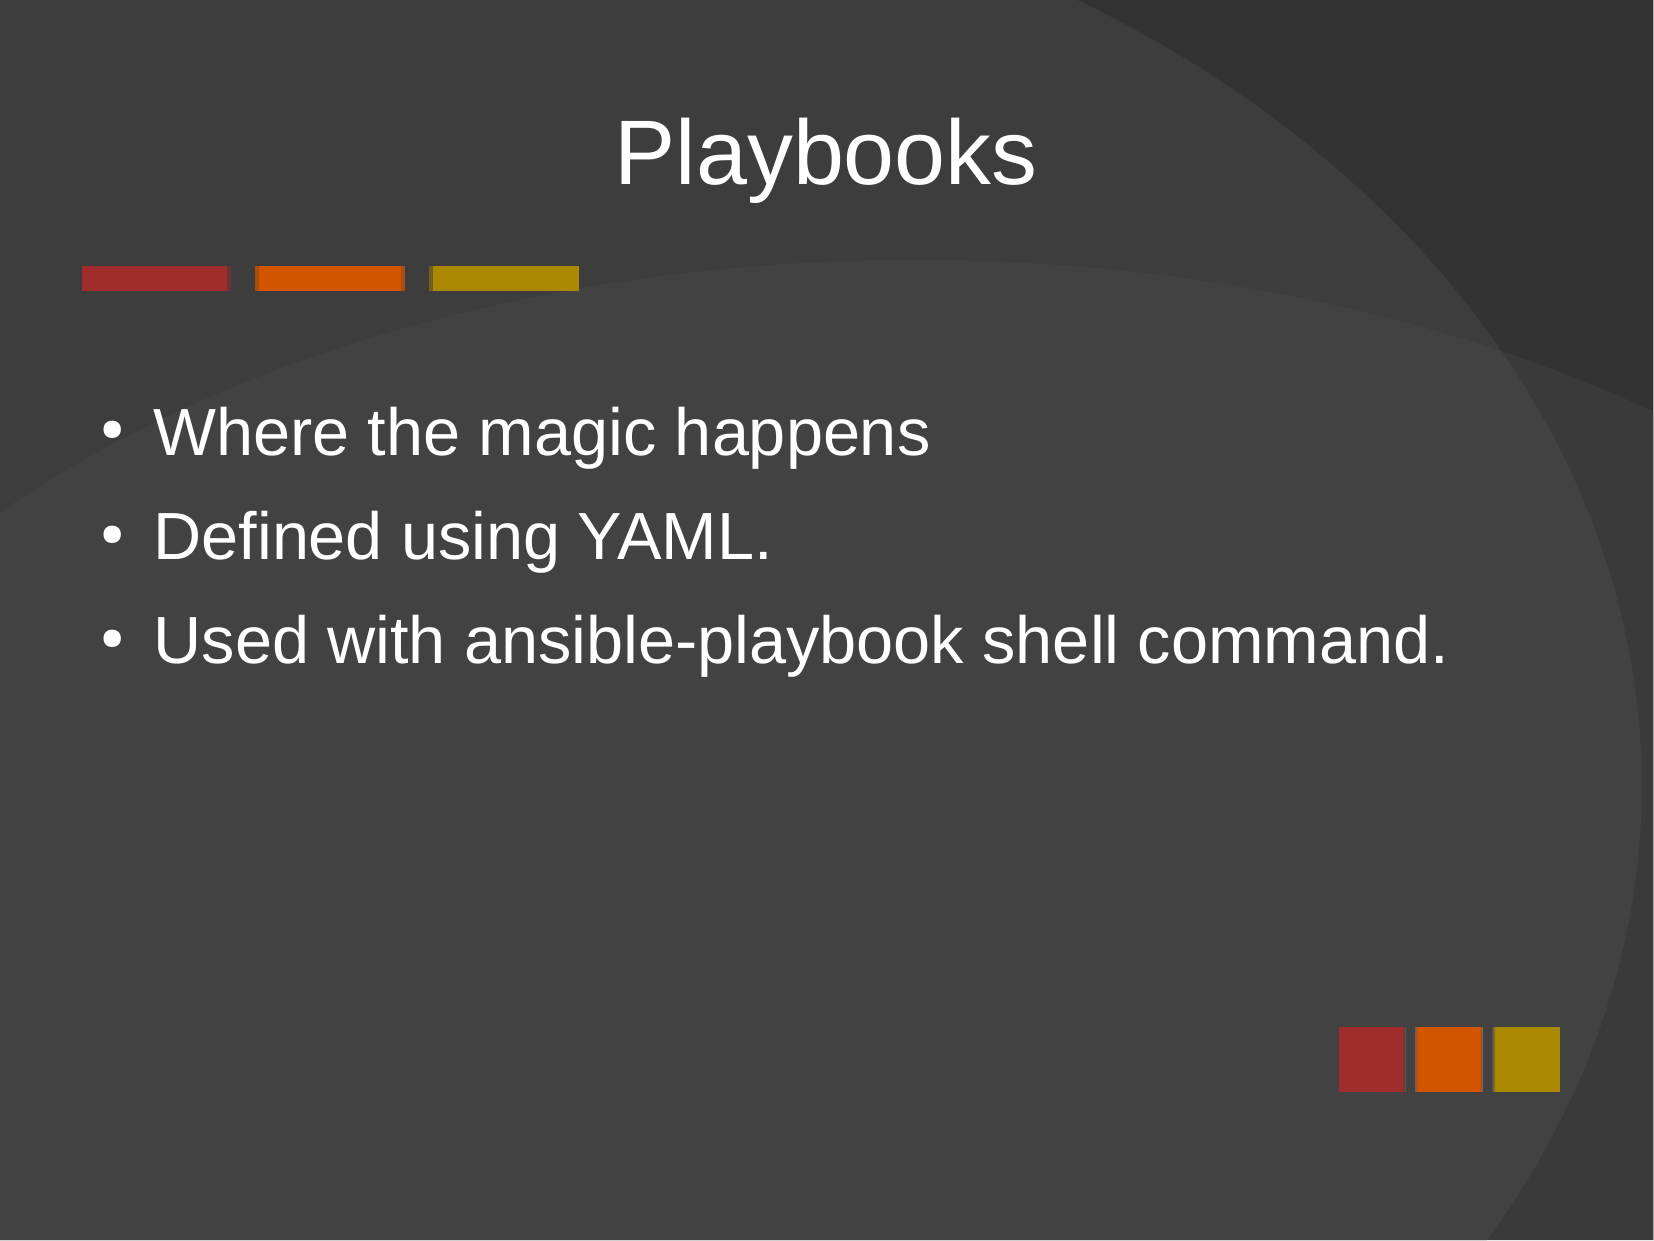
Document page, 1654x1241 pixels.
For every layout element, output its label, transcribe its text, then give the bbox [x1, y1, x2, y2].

picture [82, 266, 579, 290]
title Playbooks [82, 49, 1571, 257]
list Where the magic happens Defined using YAML. Used with ansible-playbook shell command. [82, 290, 1571, 1010]
picture [1339, 1027, 1560, 1092]
